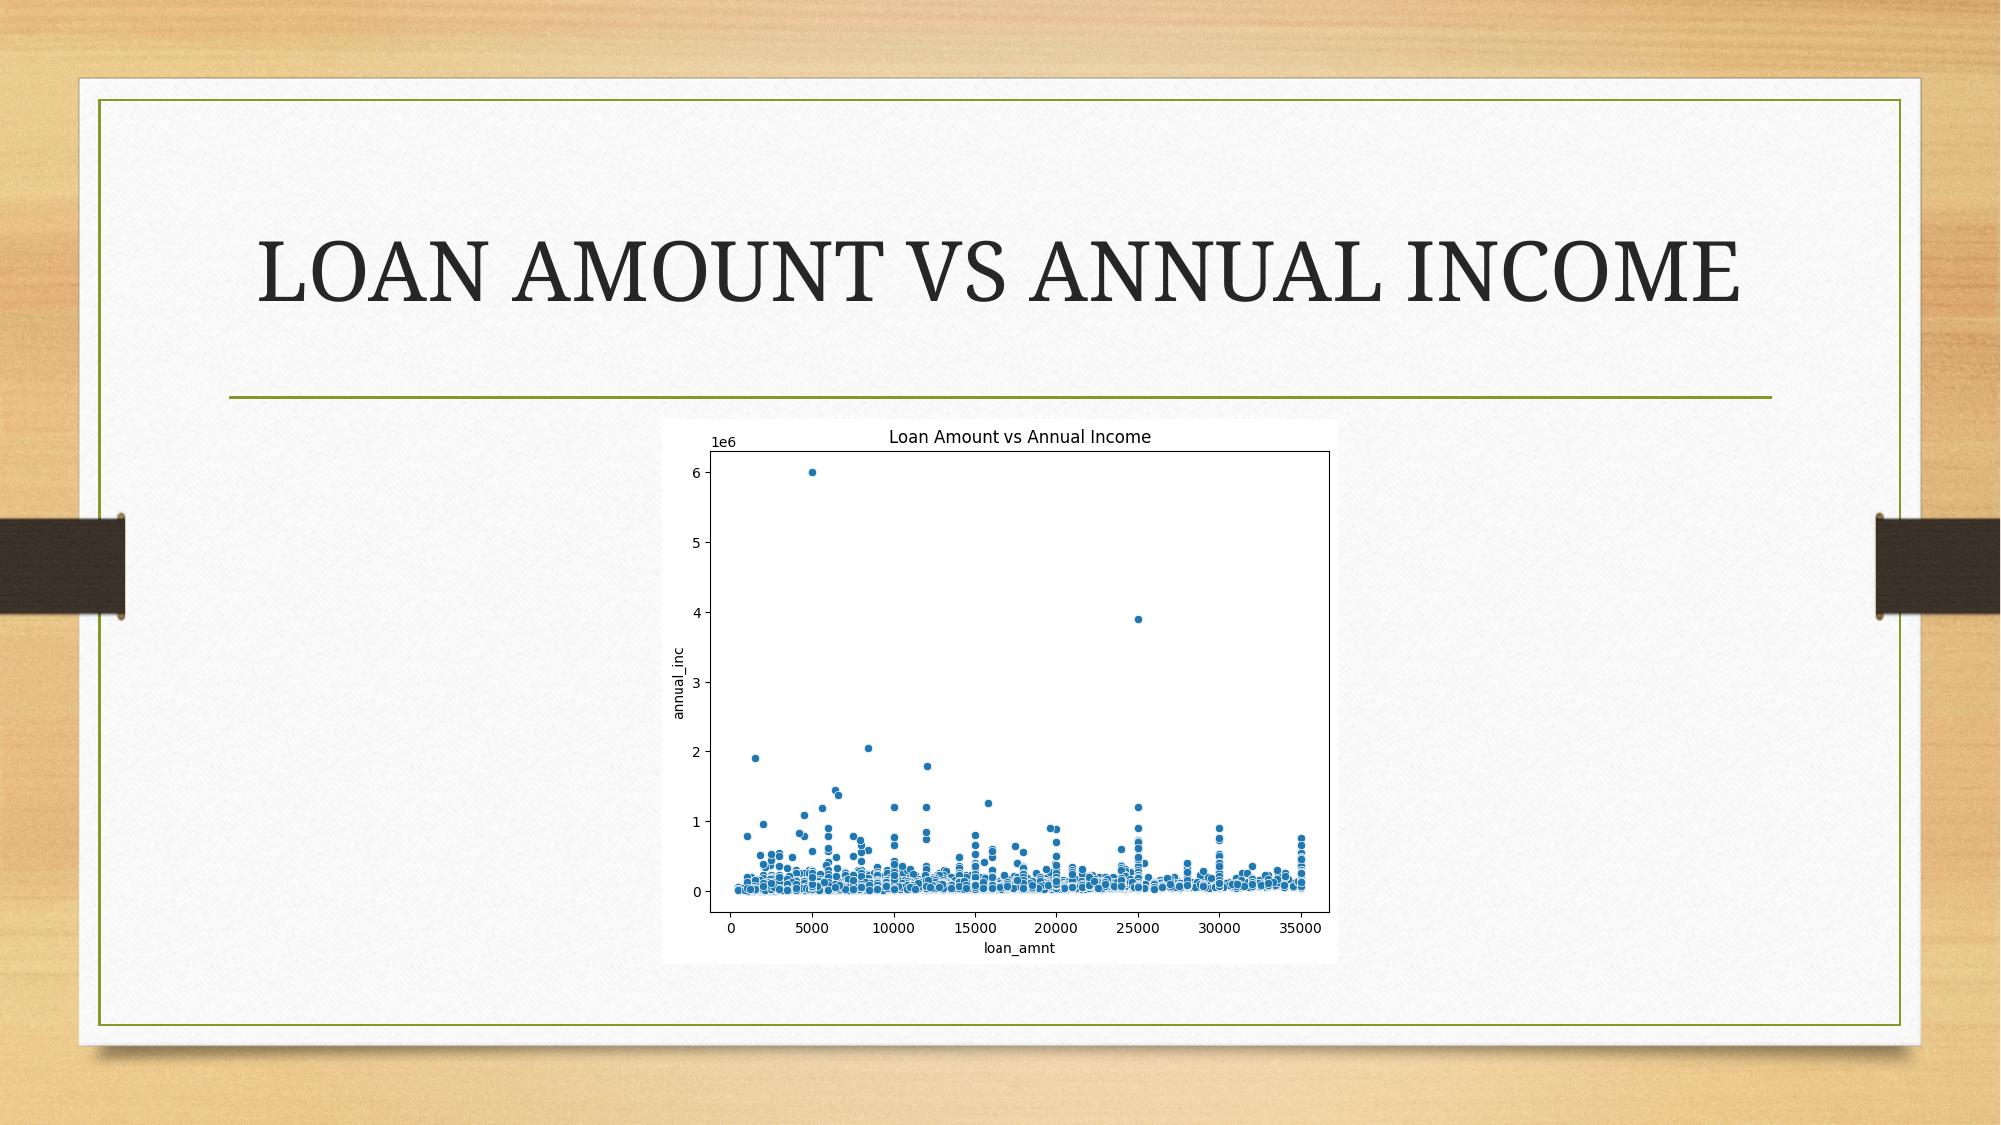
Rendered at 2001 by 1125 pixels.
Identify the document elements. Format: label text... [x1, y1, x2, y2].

title LOAN AMOUNT VS ANNUAL INCOME [212, 161, 1788, 376]
picture [662, 419, 1338, 964]
